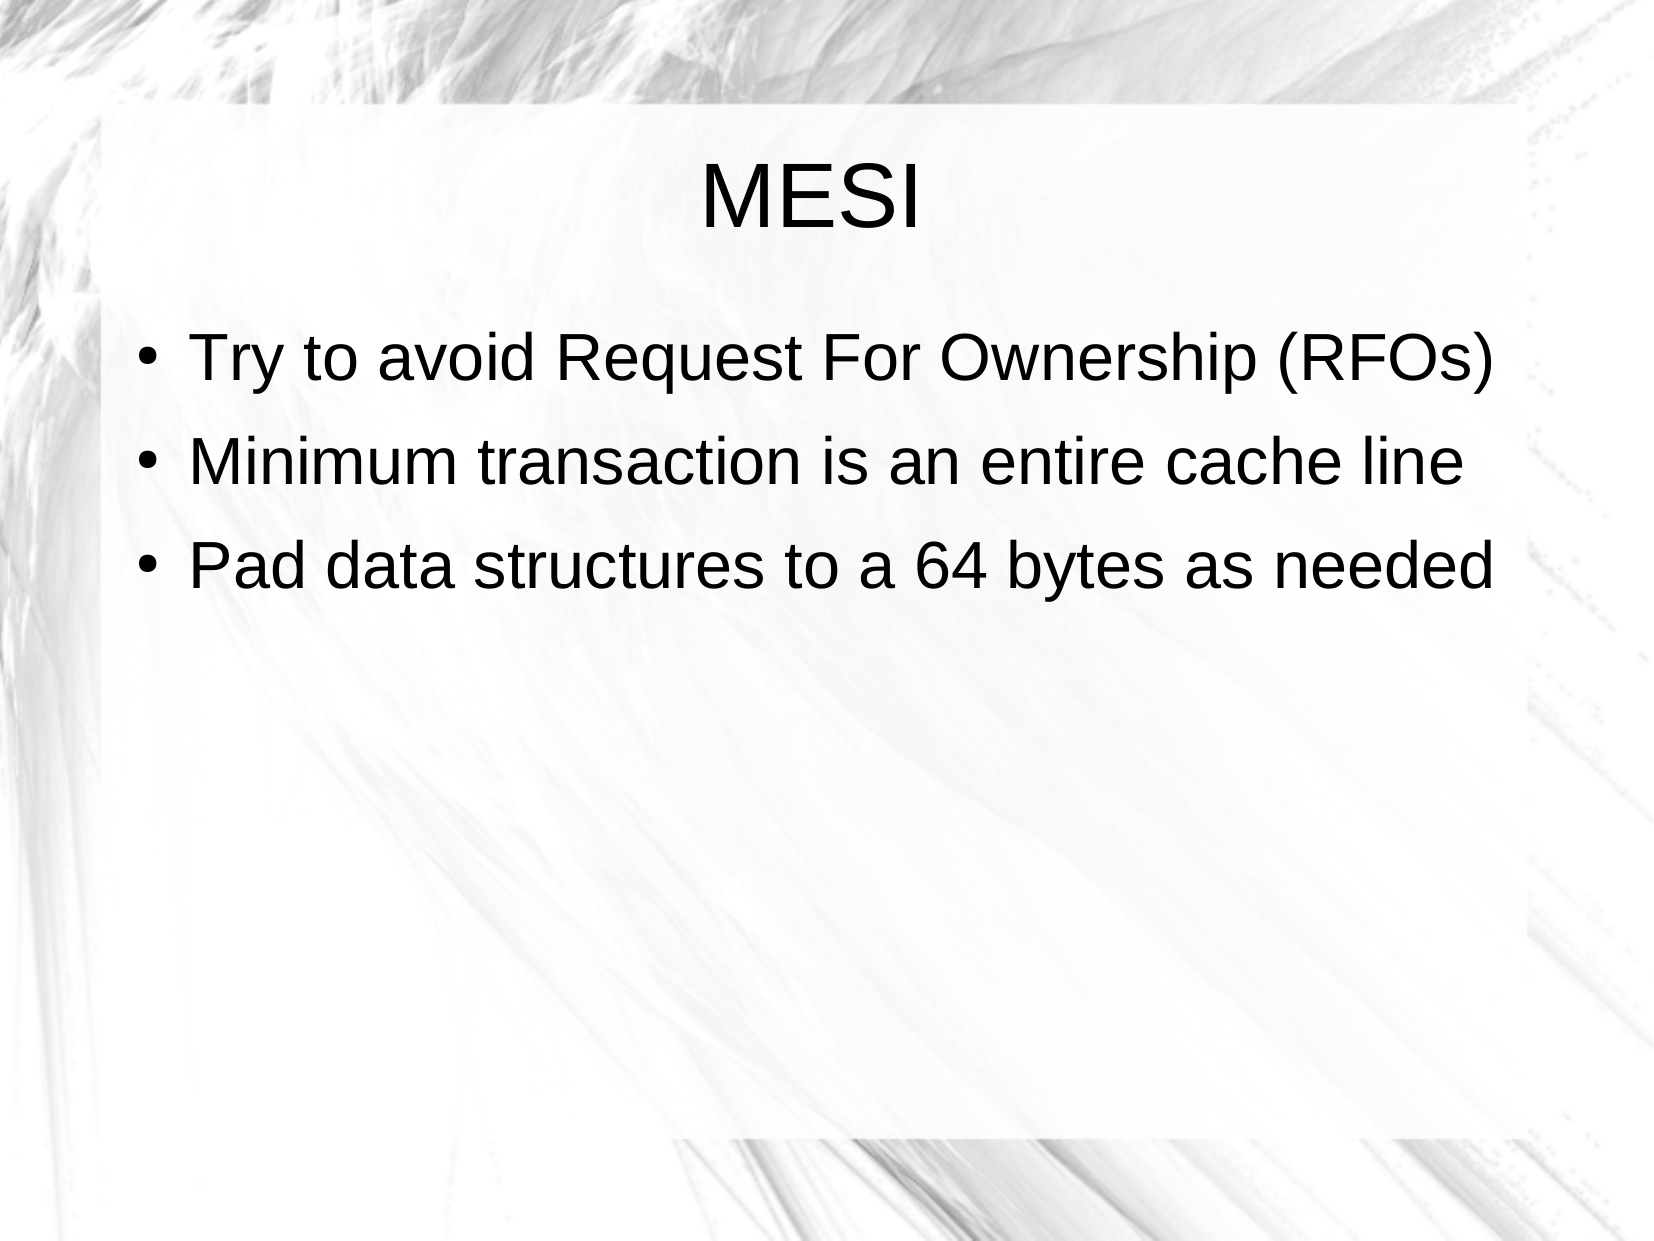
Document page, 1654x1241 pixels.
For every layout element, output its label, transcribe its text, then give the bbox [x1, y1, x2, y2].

picture [0, 0, 1654, 1241]
list Try to avoid Request For Ownership (RFOs) Minimum transaction is an entire cache line Pad data structures to a 64 bytes as needed [118, 319, 1571, 1040]
title MESI [118, 112, 1506, 281]
